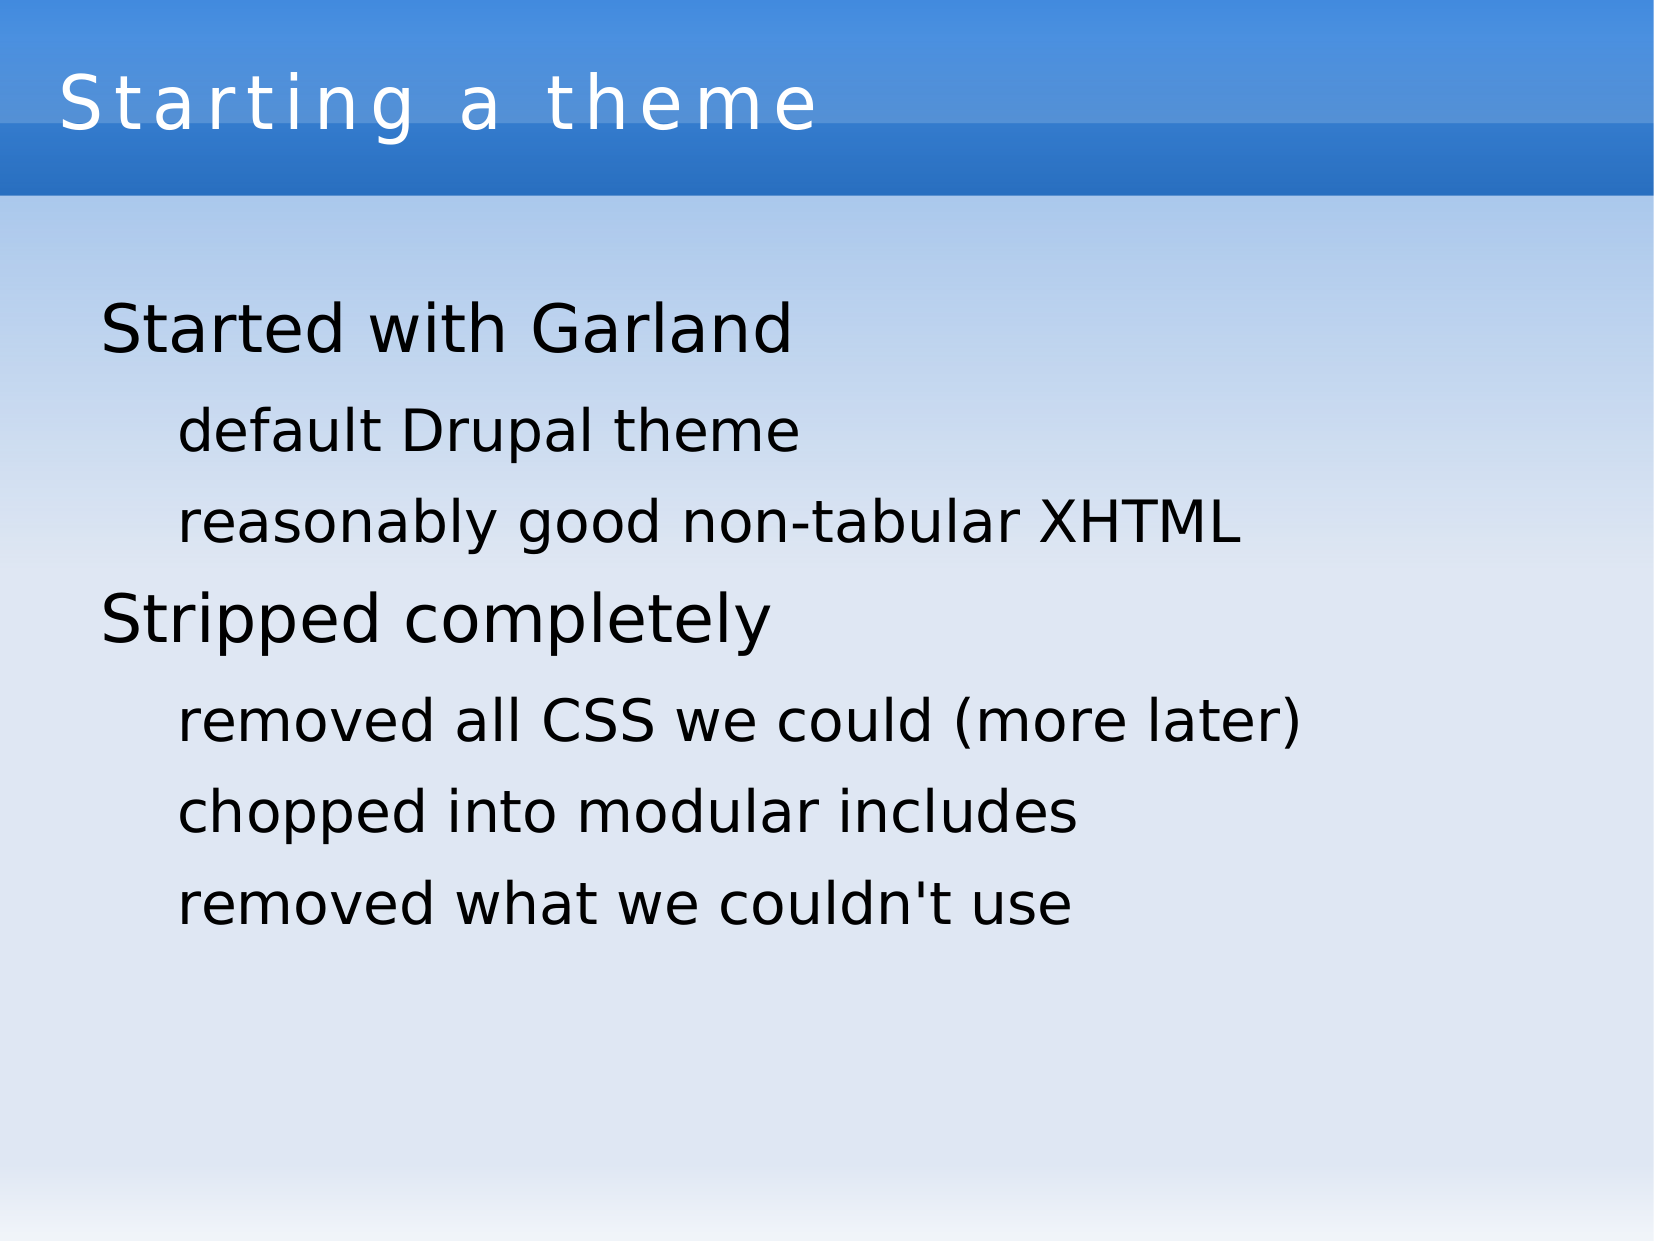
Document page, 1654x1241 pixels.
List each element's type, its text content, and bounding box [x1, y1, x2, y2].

picture [0, 0, 1654, 1241]
title Starting a theme [59, 29, 1270, 178]
list Started with Garland default Drupal theme reasonably good non-tabular XHTML Stripped completely removed all CSS we could (more later) chopped into modular includes removed what we couldn't use [82, 290, 1571, 1094]
